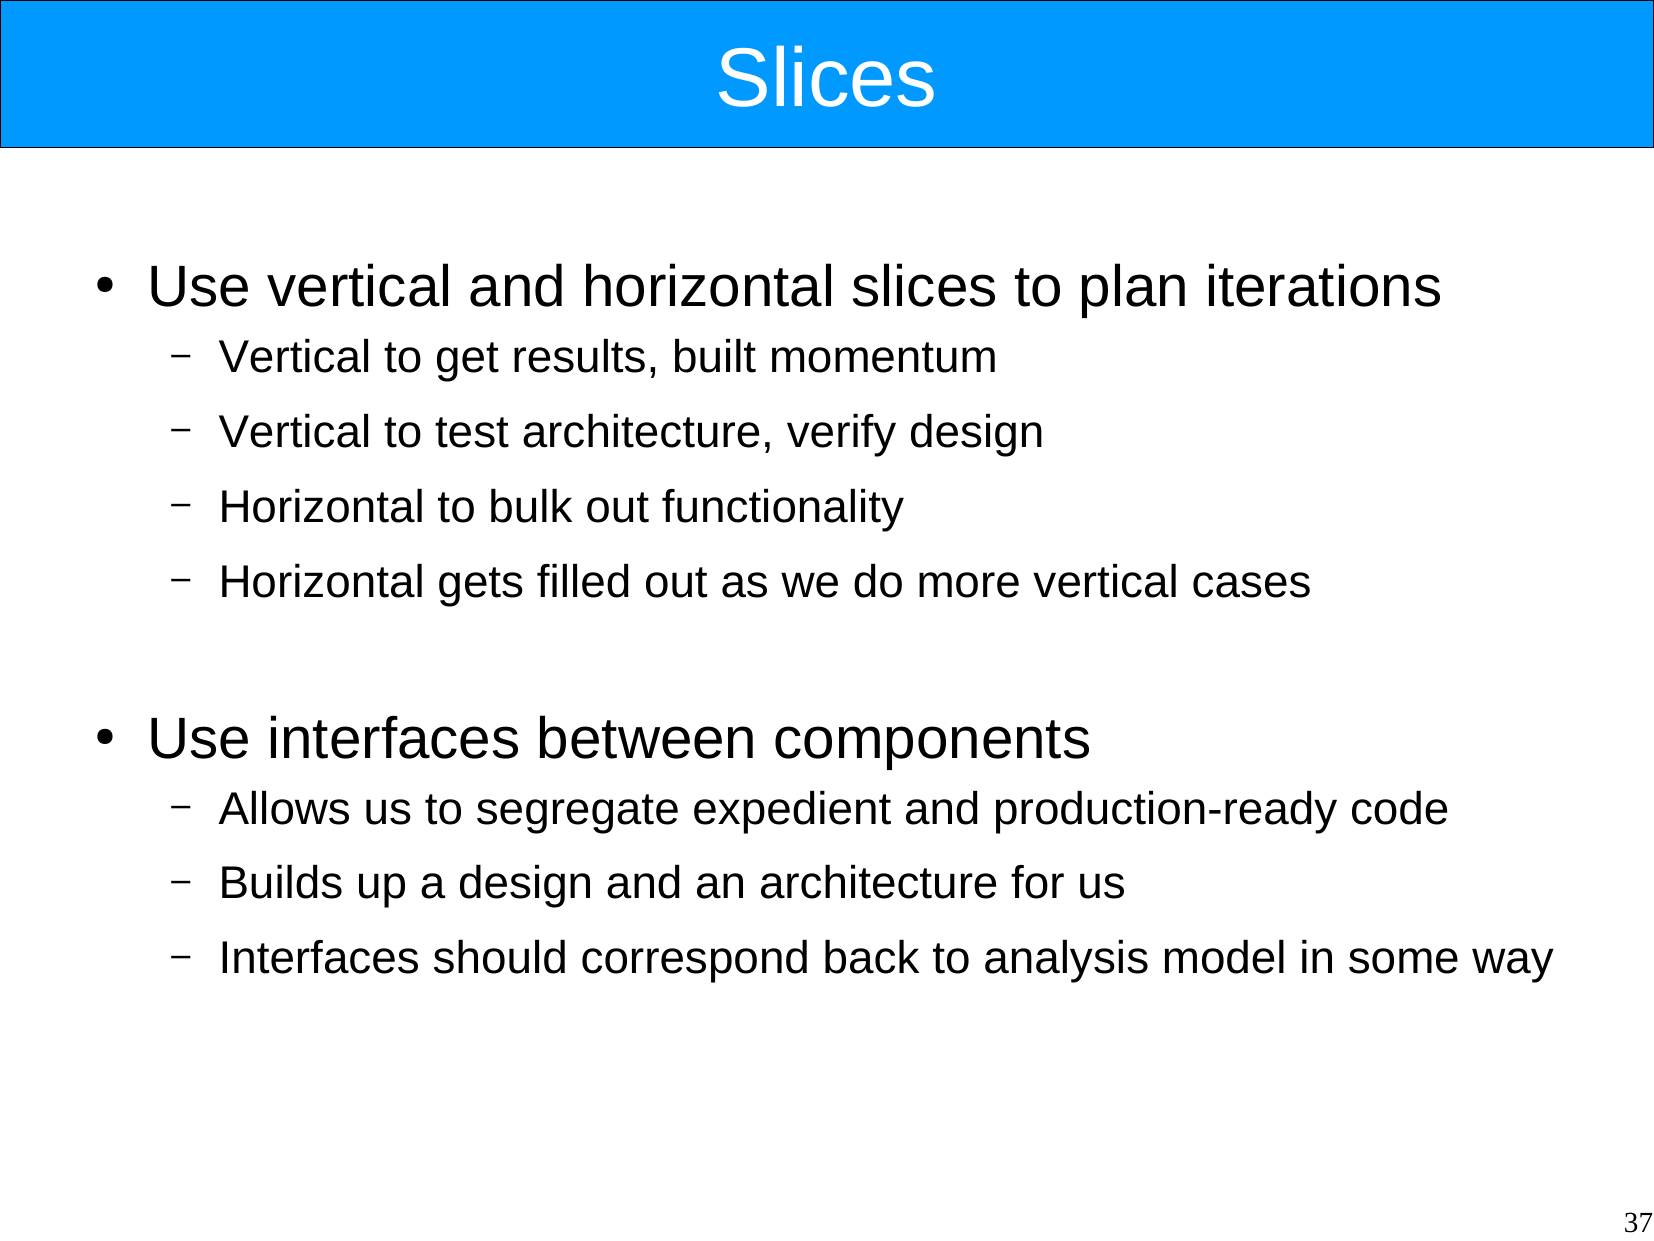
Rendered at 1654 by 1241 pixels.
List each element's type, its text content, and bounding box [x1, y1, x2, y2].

title Slices [82, 21, 1571, 135]
list Use vertical and horizontal slices to plan iterations Vertical to get results, built momentum Vertical to test architecture, verify design Horizontal to bulk out functionality Horizontal gets filled out as we do more vertical cases Use interfaces between components Allows us to segregate expedient and production-ready code Builds up a design and an architecture for us Interfaces should correspond back to analysis model in some way [76, 177, 1565, 1196]
